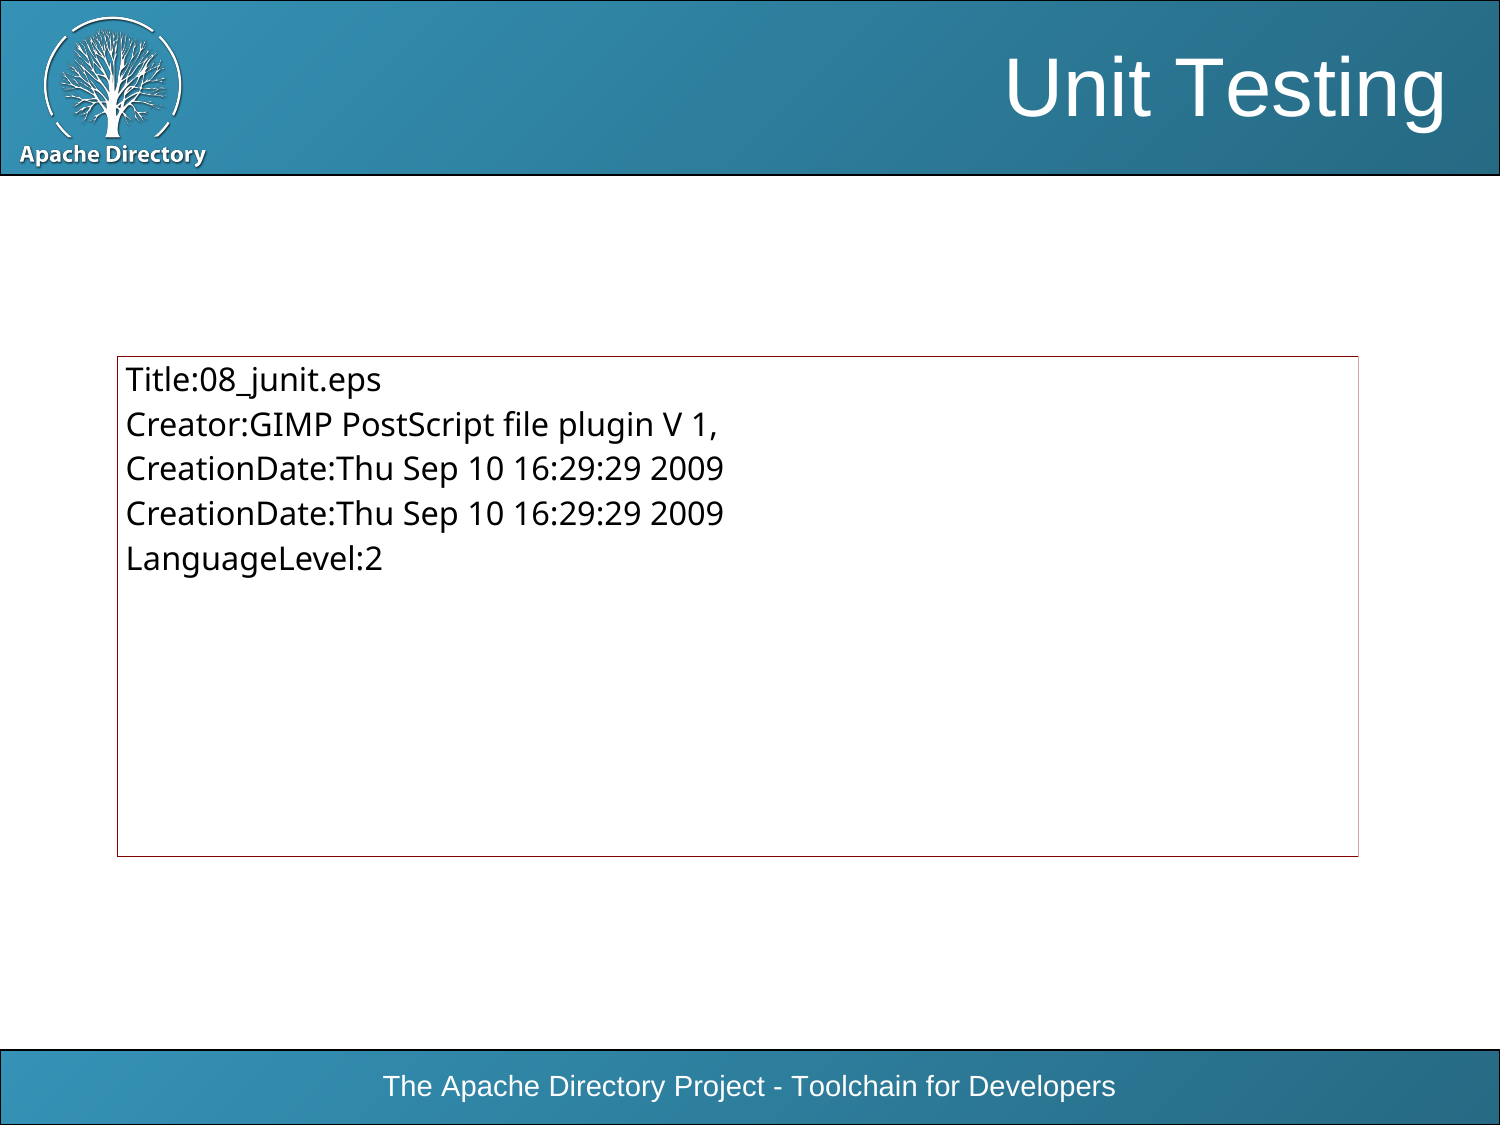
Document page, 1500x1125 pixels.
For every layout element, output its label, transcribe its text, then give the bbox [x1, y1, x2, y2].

picture [115, 354, 1359, 857]
picture [12, 12, 213, 173]
title Unit Testing [147, 12, 1463, 163]
